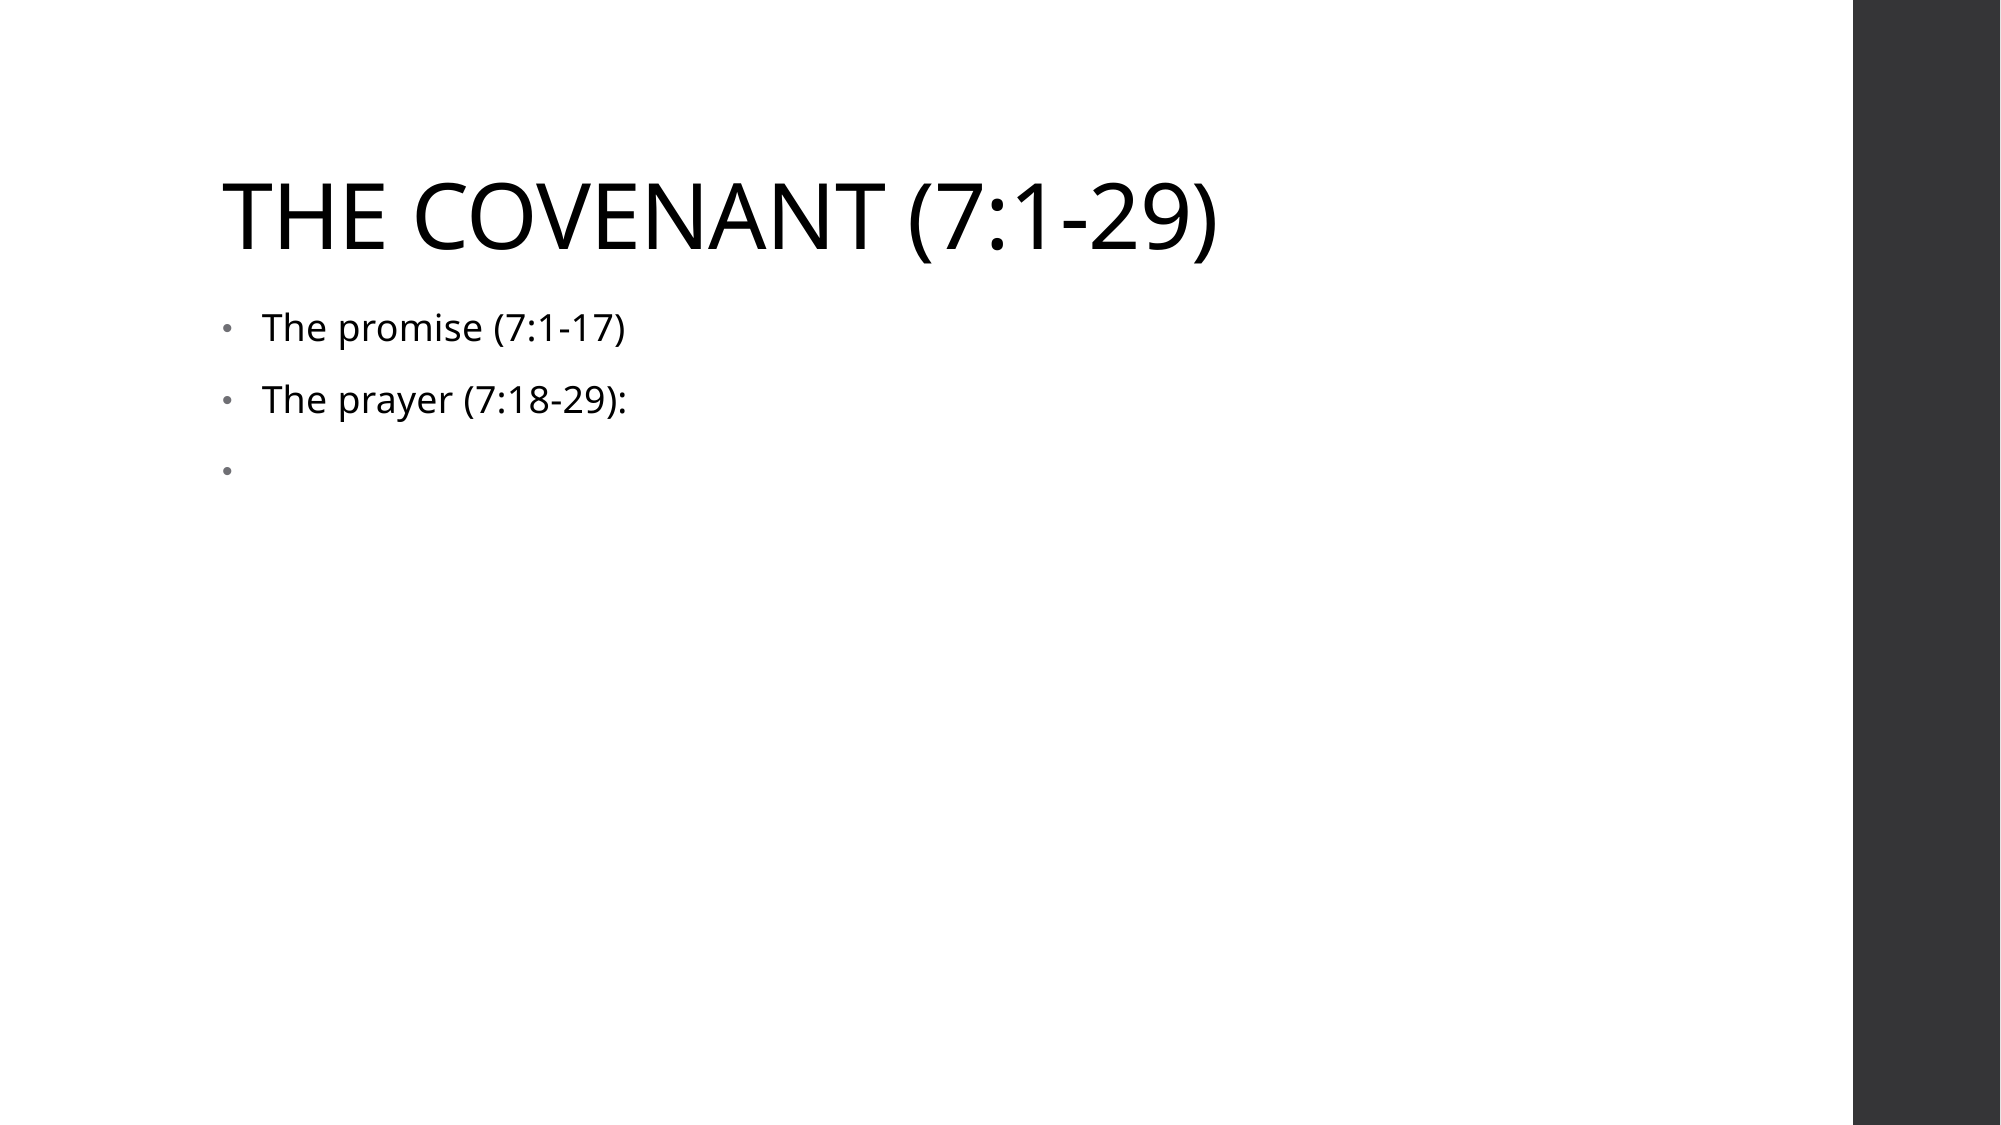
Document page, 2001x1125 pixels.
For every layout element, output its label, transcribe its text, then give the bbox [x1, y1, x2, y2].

list The promise (7:1-17) The prayer (7:18-29): [206, 299, 1617, 1014]
title THE COVENANT (7:1-29) [206, 60, 1797, 278]
